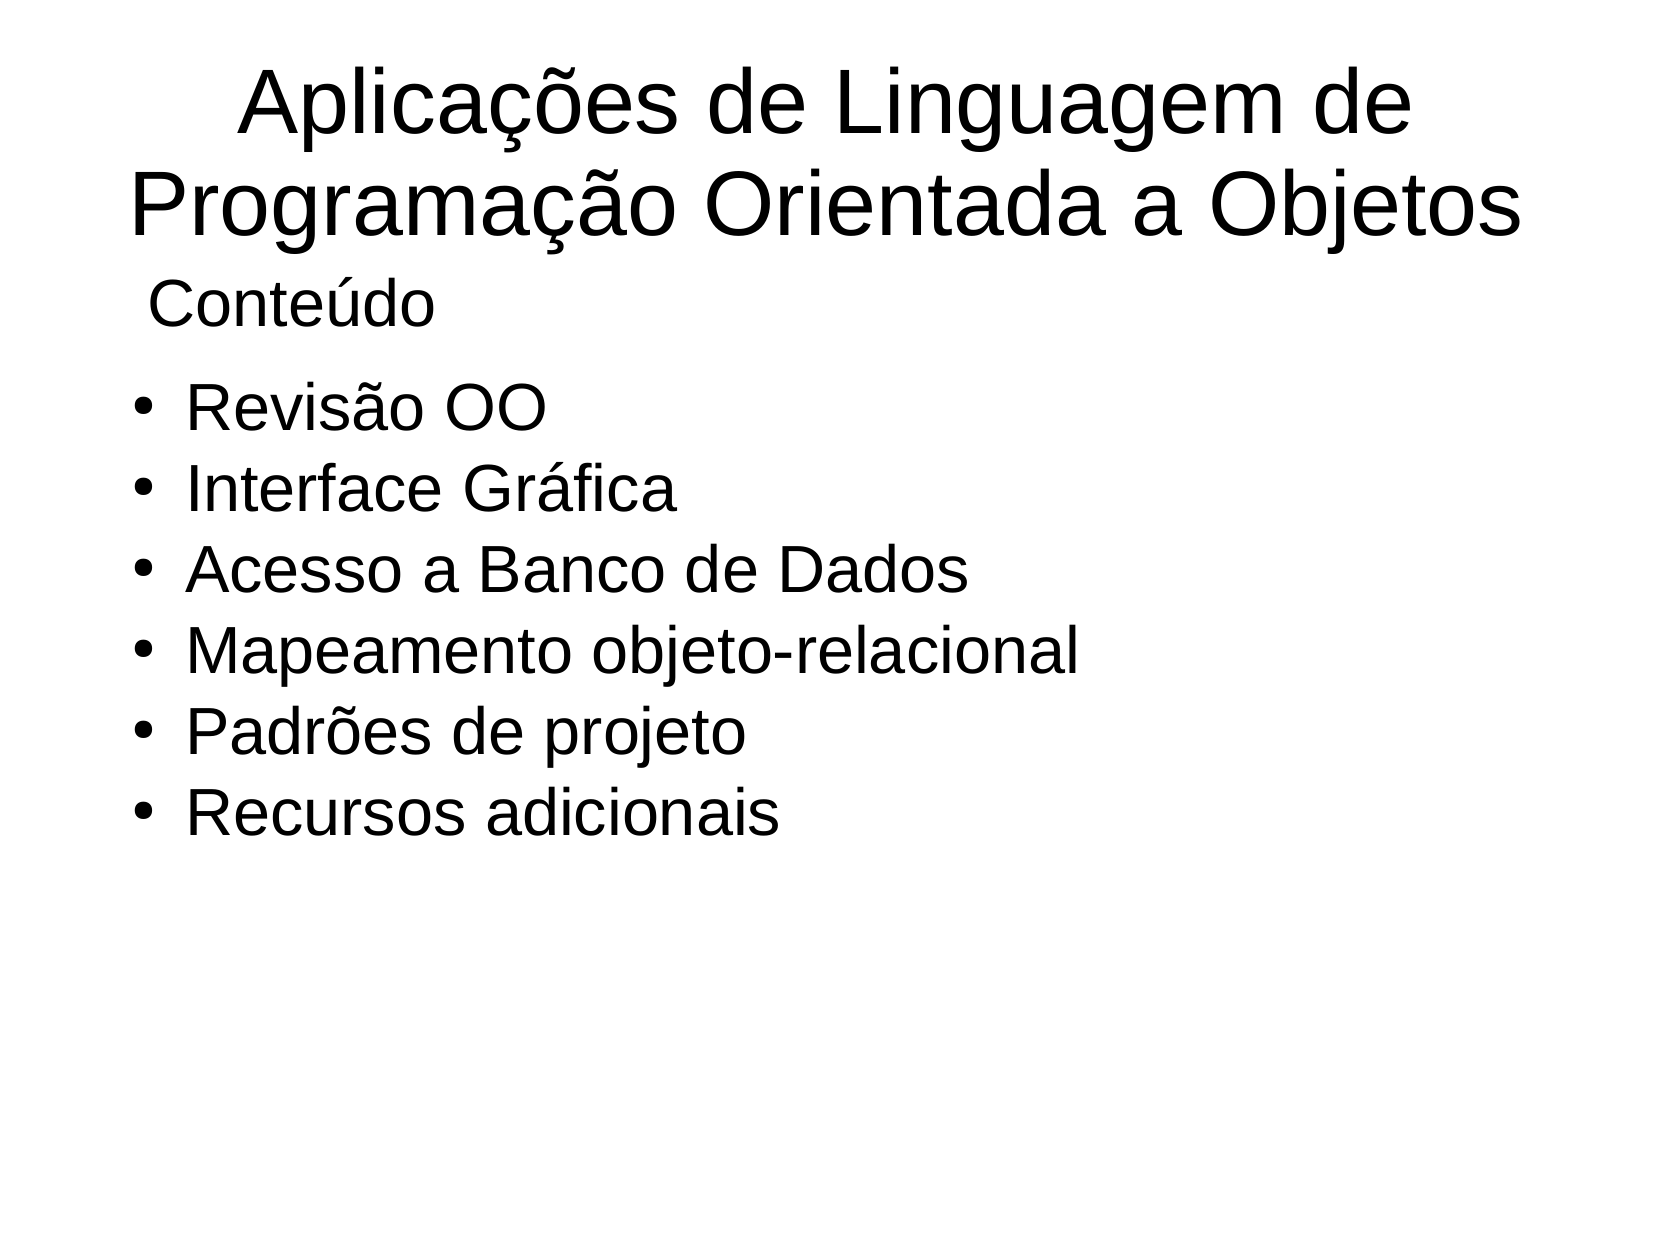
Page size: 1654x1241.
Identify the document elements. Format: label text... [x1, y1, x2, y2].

title Aplicações de Linguagem de Programação Orientada a Objetos [82, 49, 1571, 257]
list Conteúdo Revisão OO Interface Gráfica Acesso a Banco de Dados Mapeamento objeto-relacional Padrões de projeto Recursos adicionais [76, 265, 1566, 1223]
